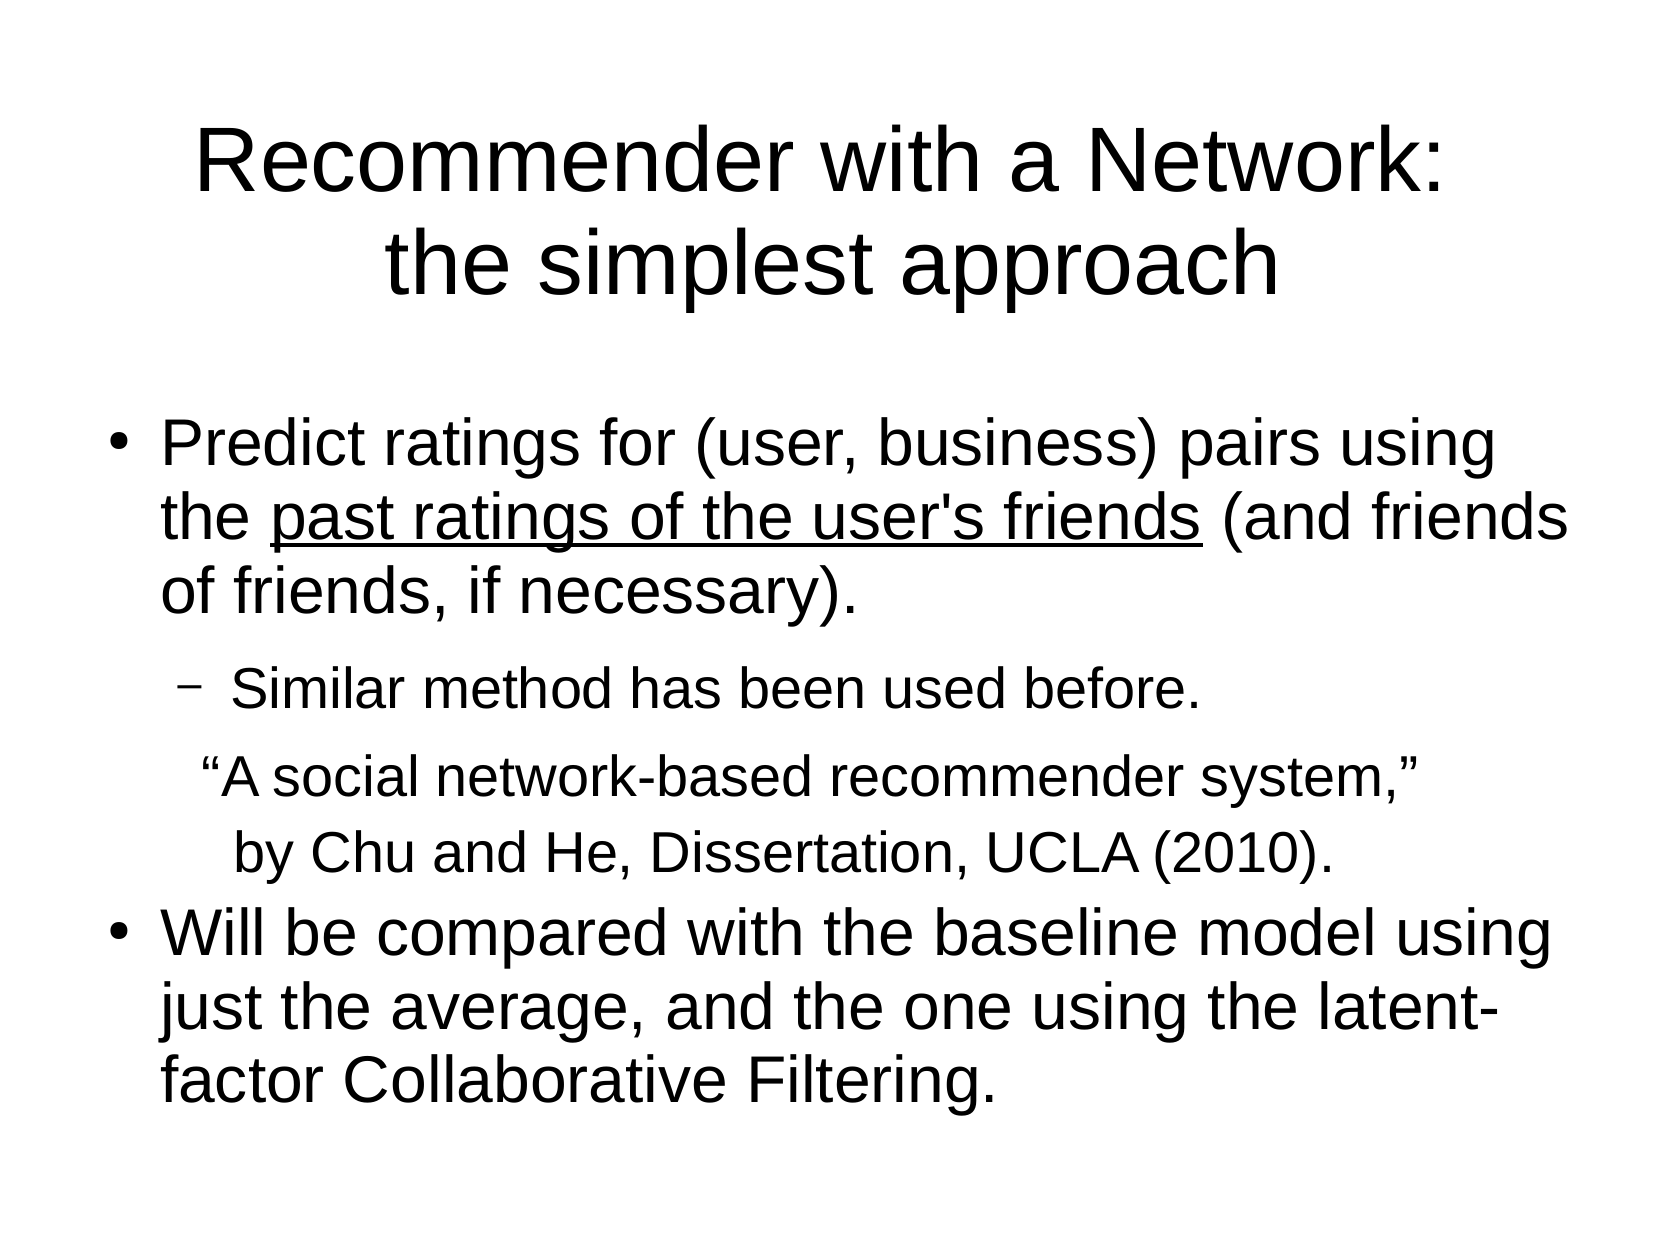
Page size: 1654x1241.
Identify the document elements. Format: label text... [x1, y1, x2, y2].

title Recommender with a Network: the simplest approach [90, 107, 1579, 316]
list Predict ratings for (user, business) pairs using the past ratings of the user's friends (and friends of friends, if necessary). Similar method has been used before. “A social network-based recommender system,” by Chu and He, Dissertation, UCLA (2010). Will be compared with the baseline model using just the average, and the one using the latent-factor Collaborative Filtering. [90, 405, 1579, 1126]
